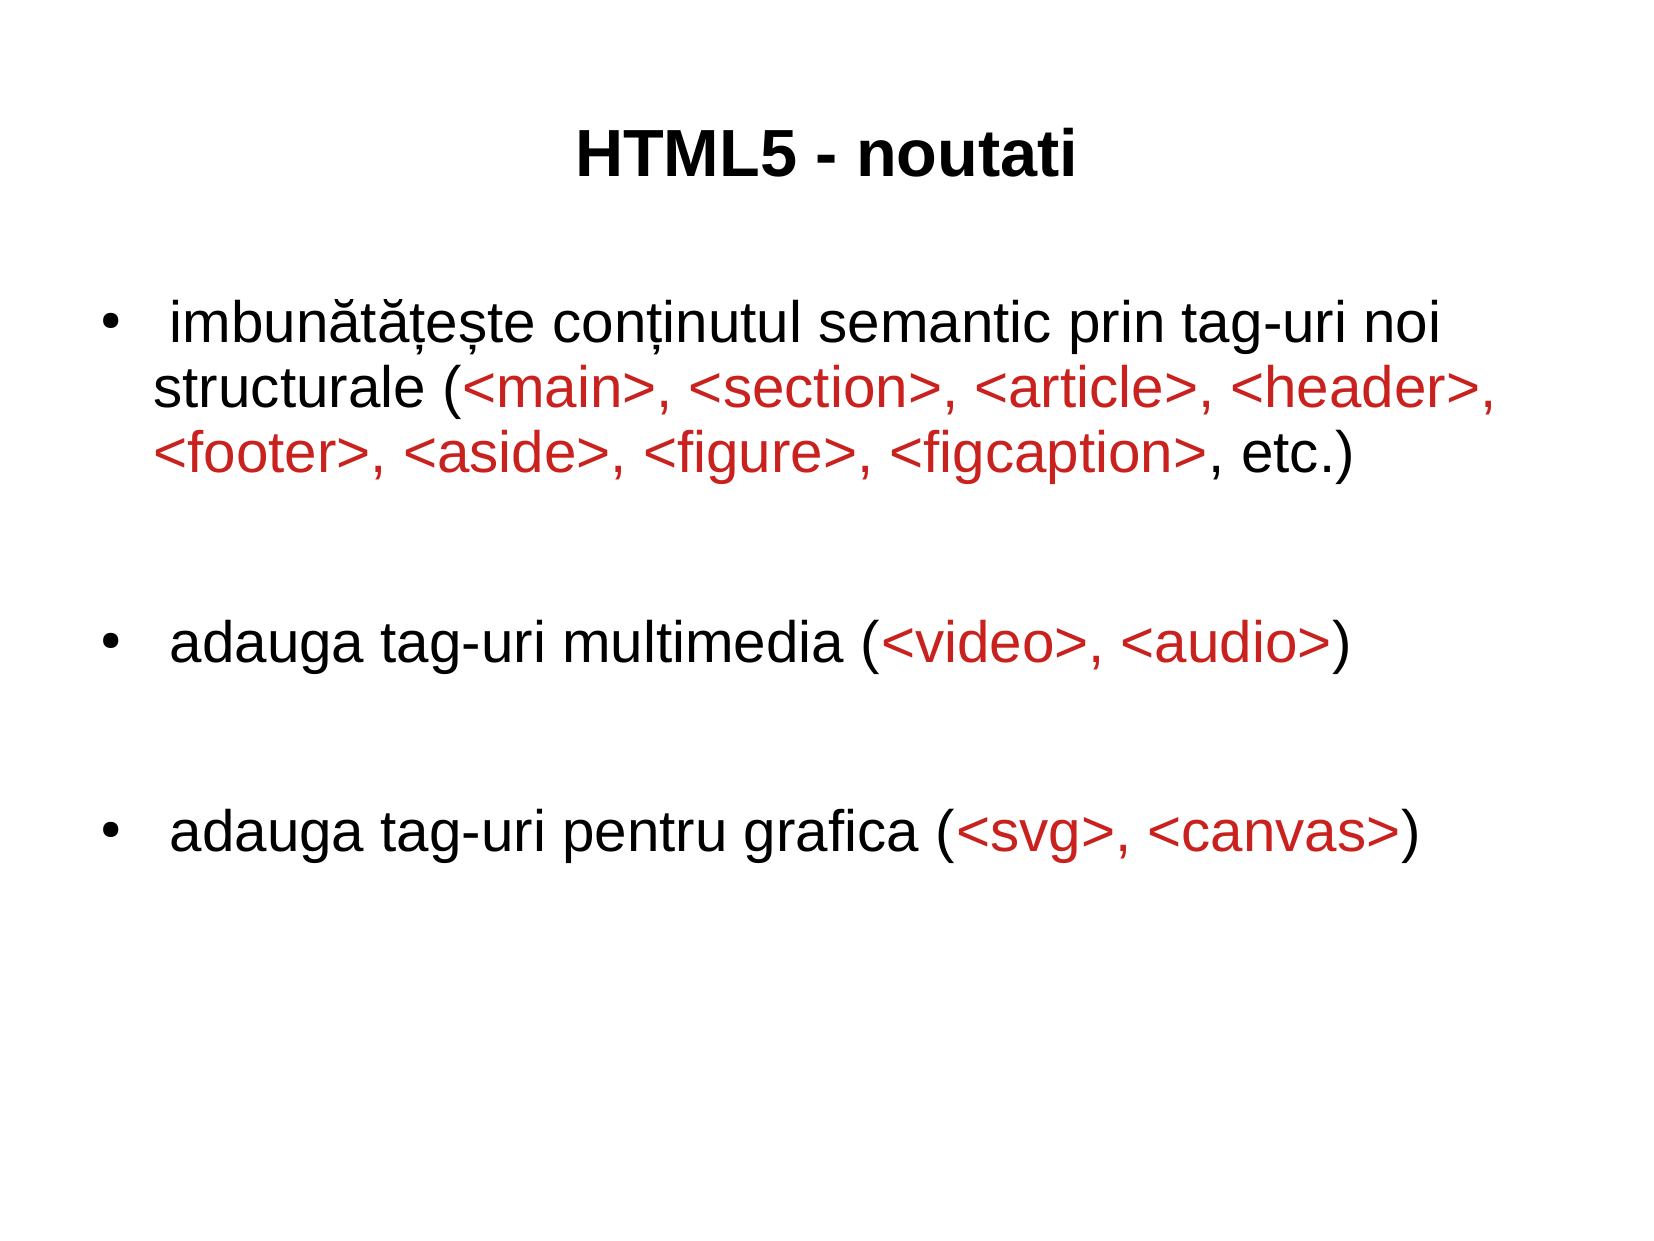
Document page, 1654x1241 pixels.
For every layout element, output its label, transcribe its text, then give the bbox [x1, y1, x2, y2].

list imbunătățește conținutul semantic prin tag-uri noi structurale (<main>, <section>, <article>, <header>, <footer>, <aside>, <figure>, <figcaption>, etc.) adauga tag-uri multimedia (<video>, <audio>) adauga tag-uri pentru grafica (<svg>, <canvas>) [82, 290, 1571, 1010]
title HTML5 - noutati [82, 49, 1571, 257]
